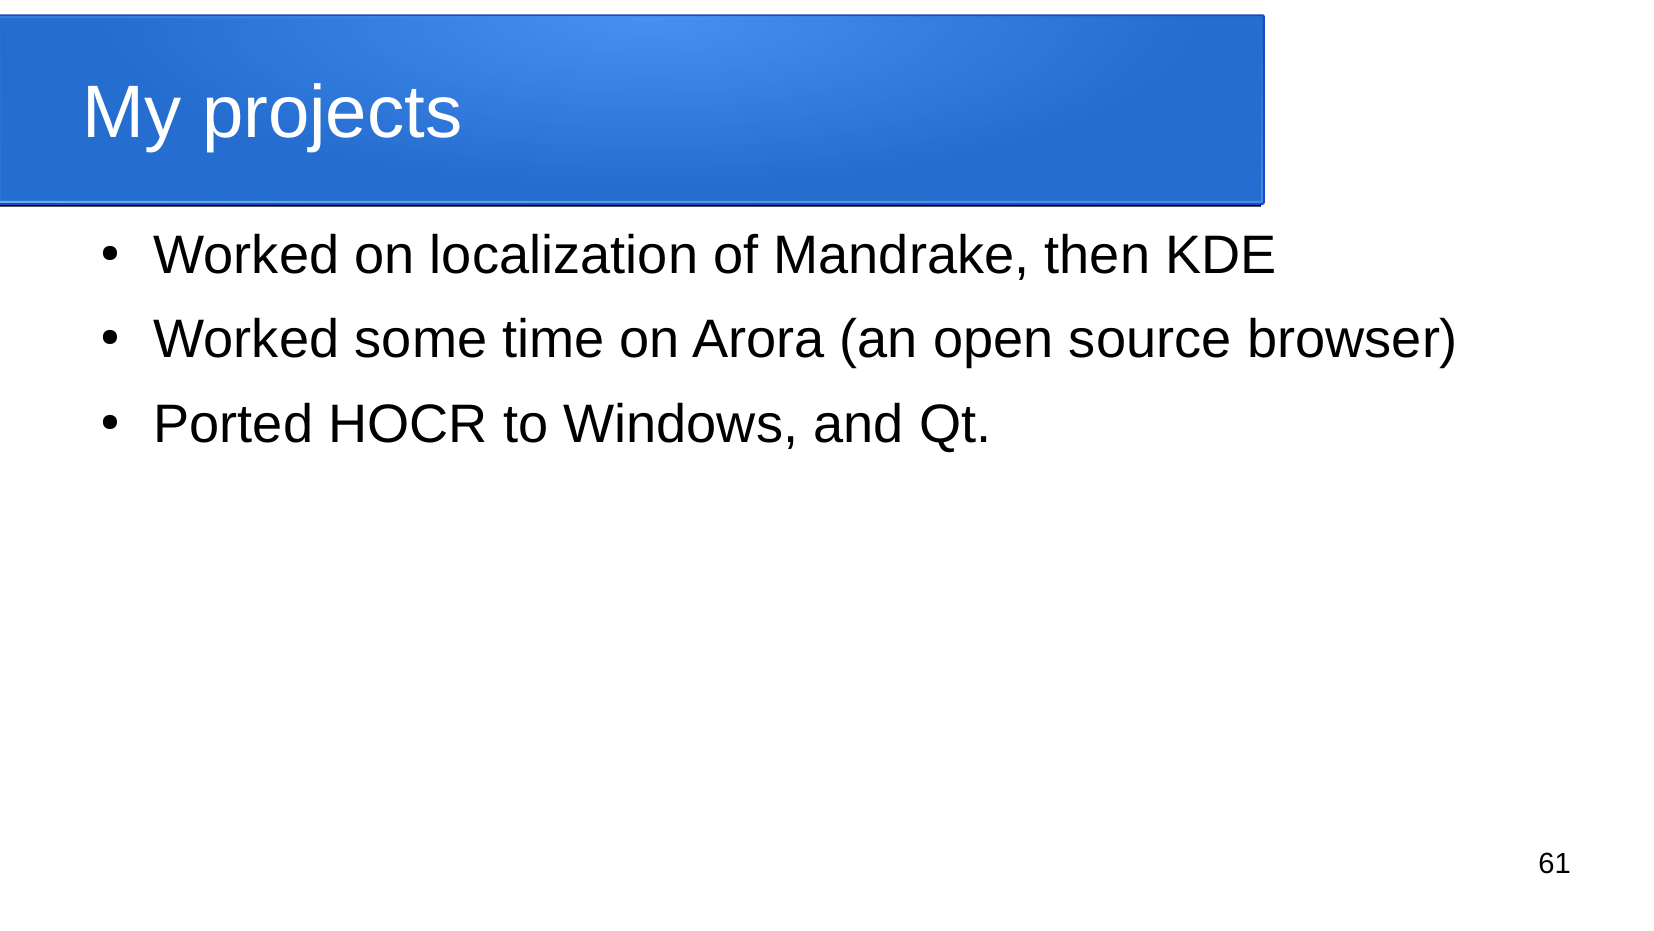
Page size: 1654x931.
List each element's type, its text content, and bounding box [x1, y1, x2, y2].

title My projects [82, 35, 1235, 189]
list Worked on localization of Mandrake, then KDE Worked some time on Arora (an open source browser) Ported HOCR to Windows, and Qt. [82, 224, 1571, 764]
